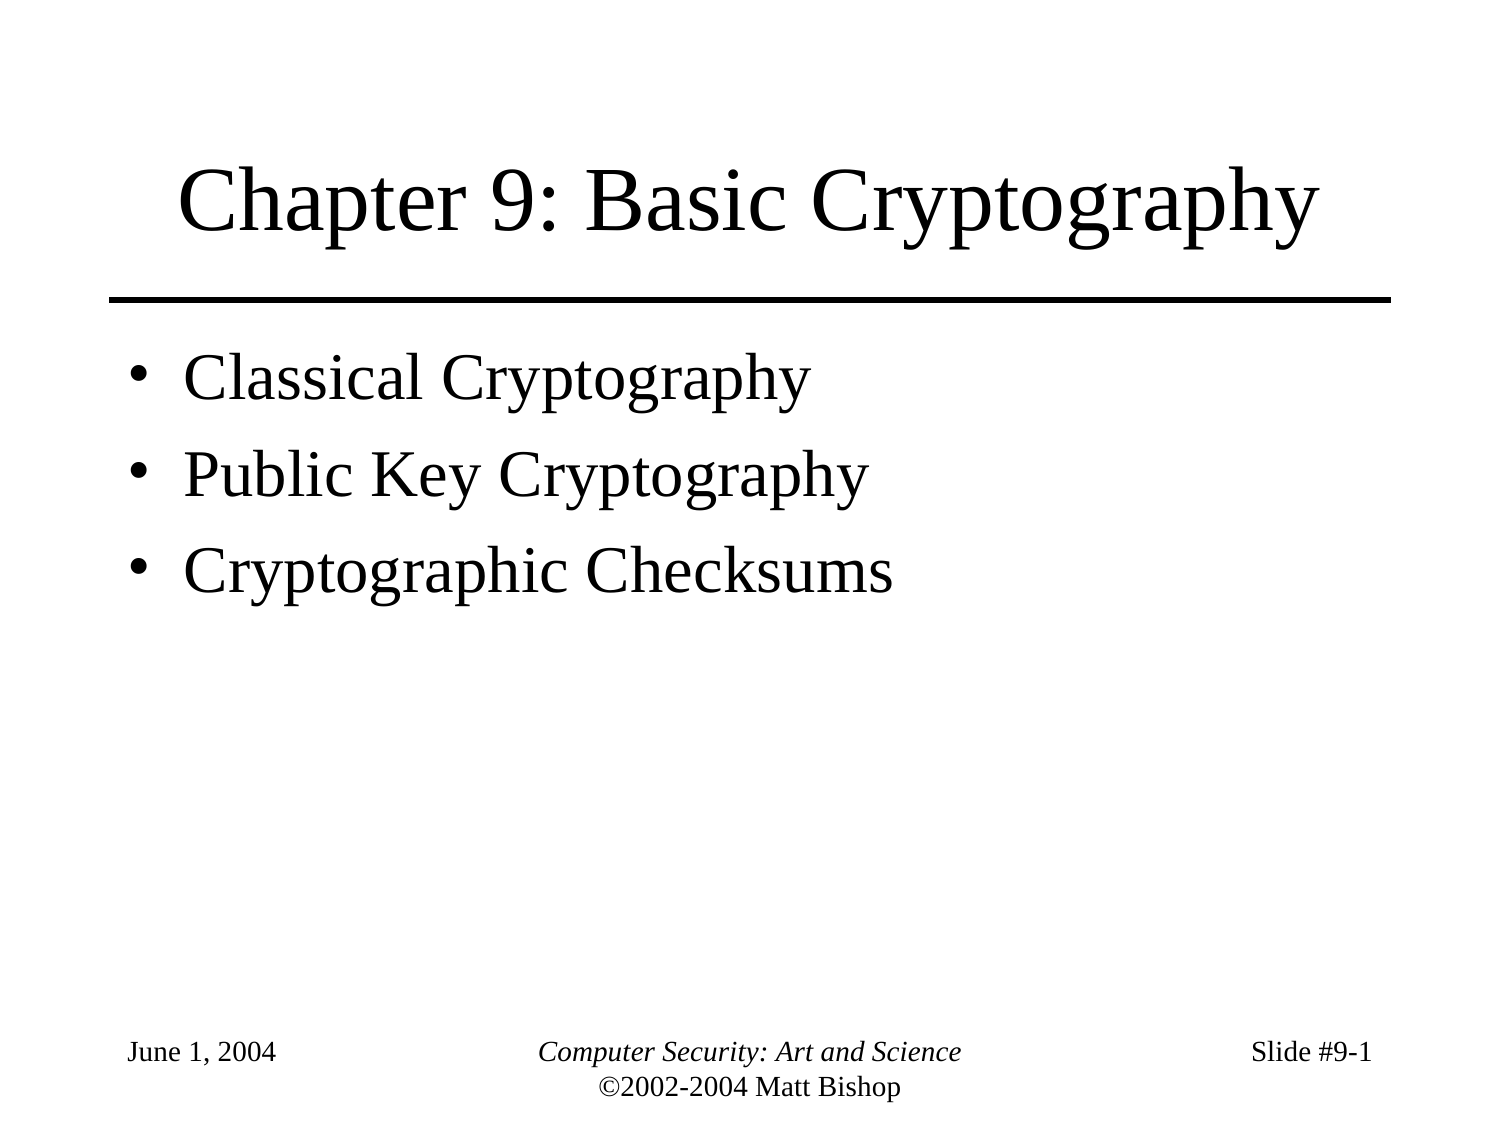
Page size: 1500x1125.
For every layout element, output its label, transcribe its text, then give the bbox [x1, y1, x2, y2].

title Chapter 9: Basic Cryptography [112, 99, 1388, 288]
list Classical Cryptography Public Key Cryptography Cryptographic Checksums [112, 324, 1388, 1000]
